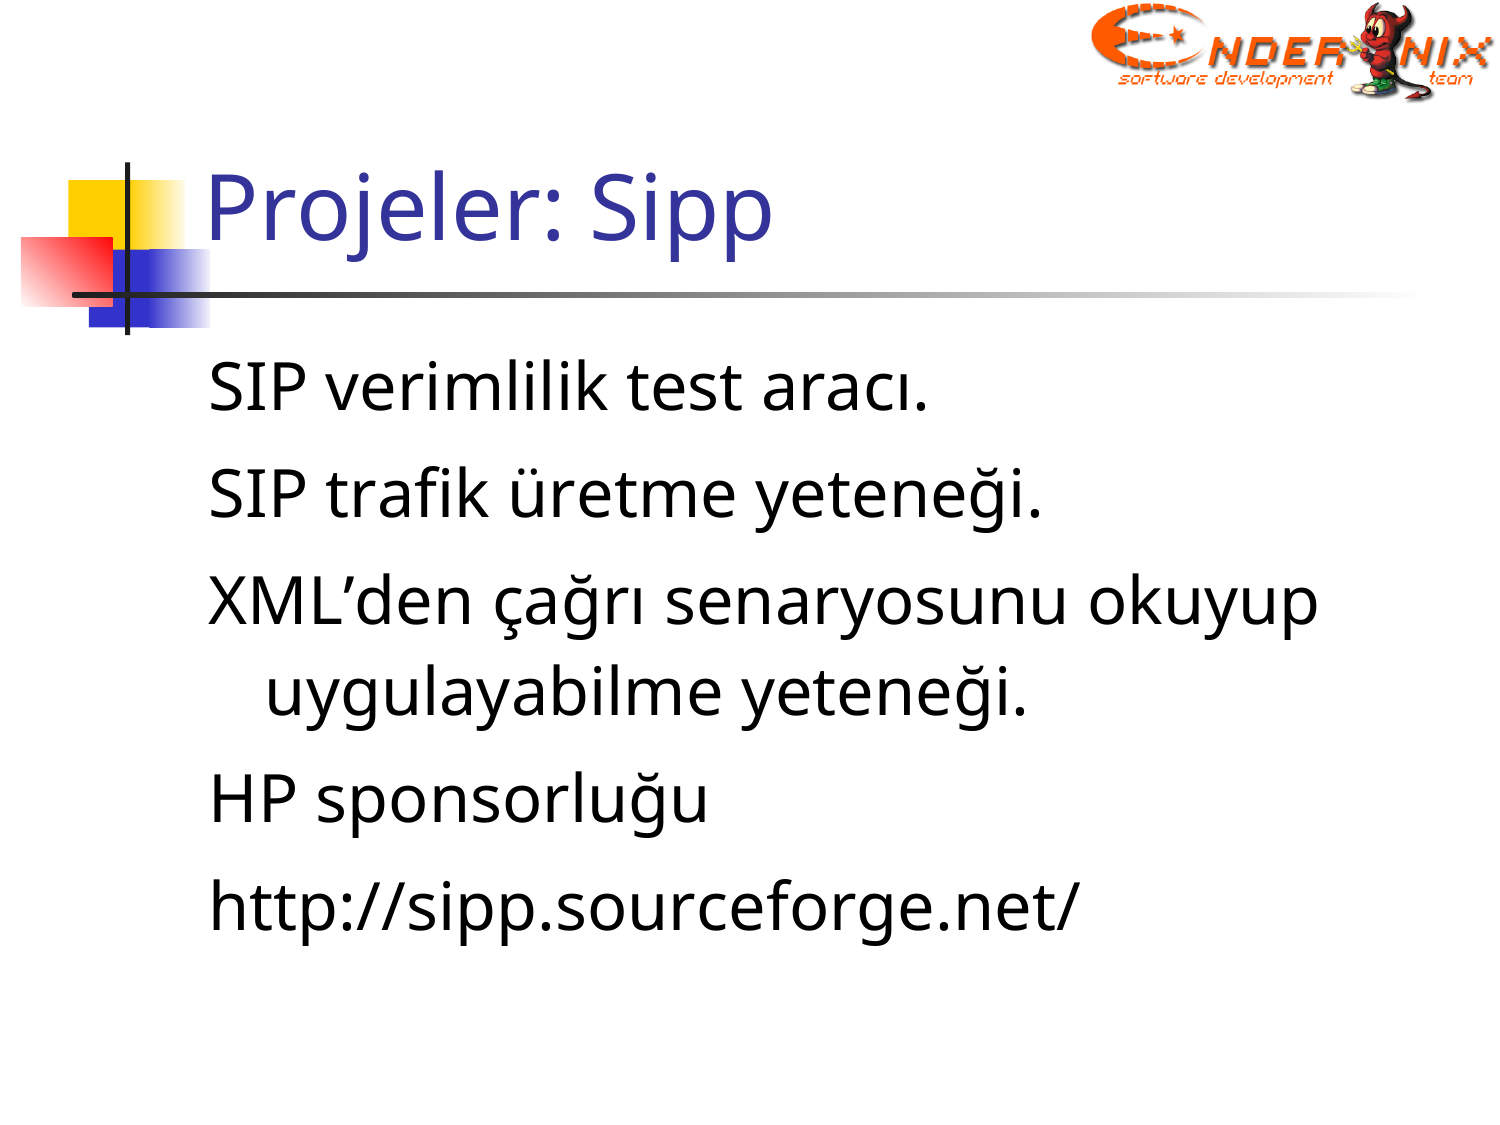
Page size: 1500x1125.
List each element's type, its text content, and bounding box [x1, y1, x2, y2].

title Projeler: Sipp [188, 35, 1468, 276]
list SIP verimlilik test aracı. SIP trafik üretme yeteneği. XML’den çağrı senaryosunu okuyup uygulayabilme yeteneği. HP sponsorluğu http://sipp.sourceforge.net/ [193, 331, 1469, 1007]
picture [1069, 0, 1500, 105]
